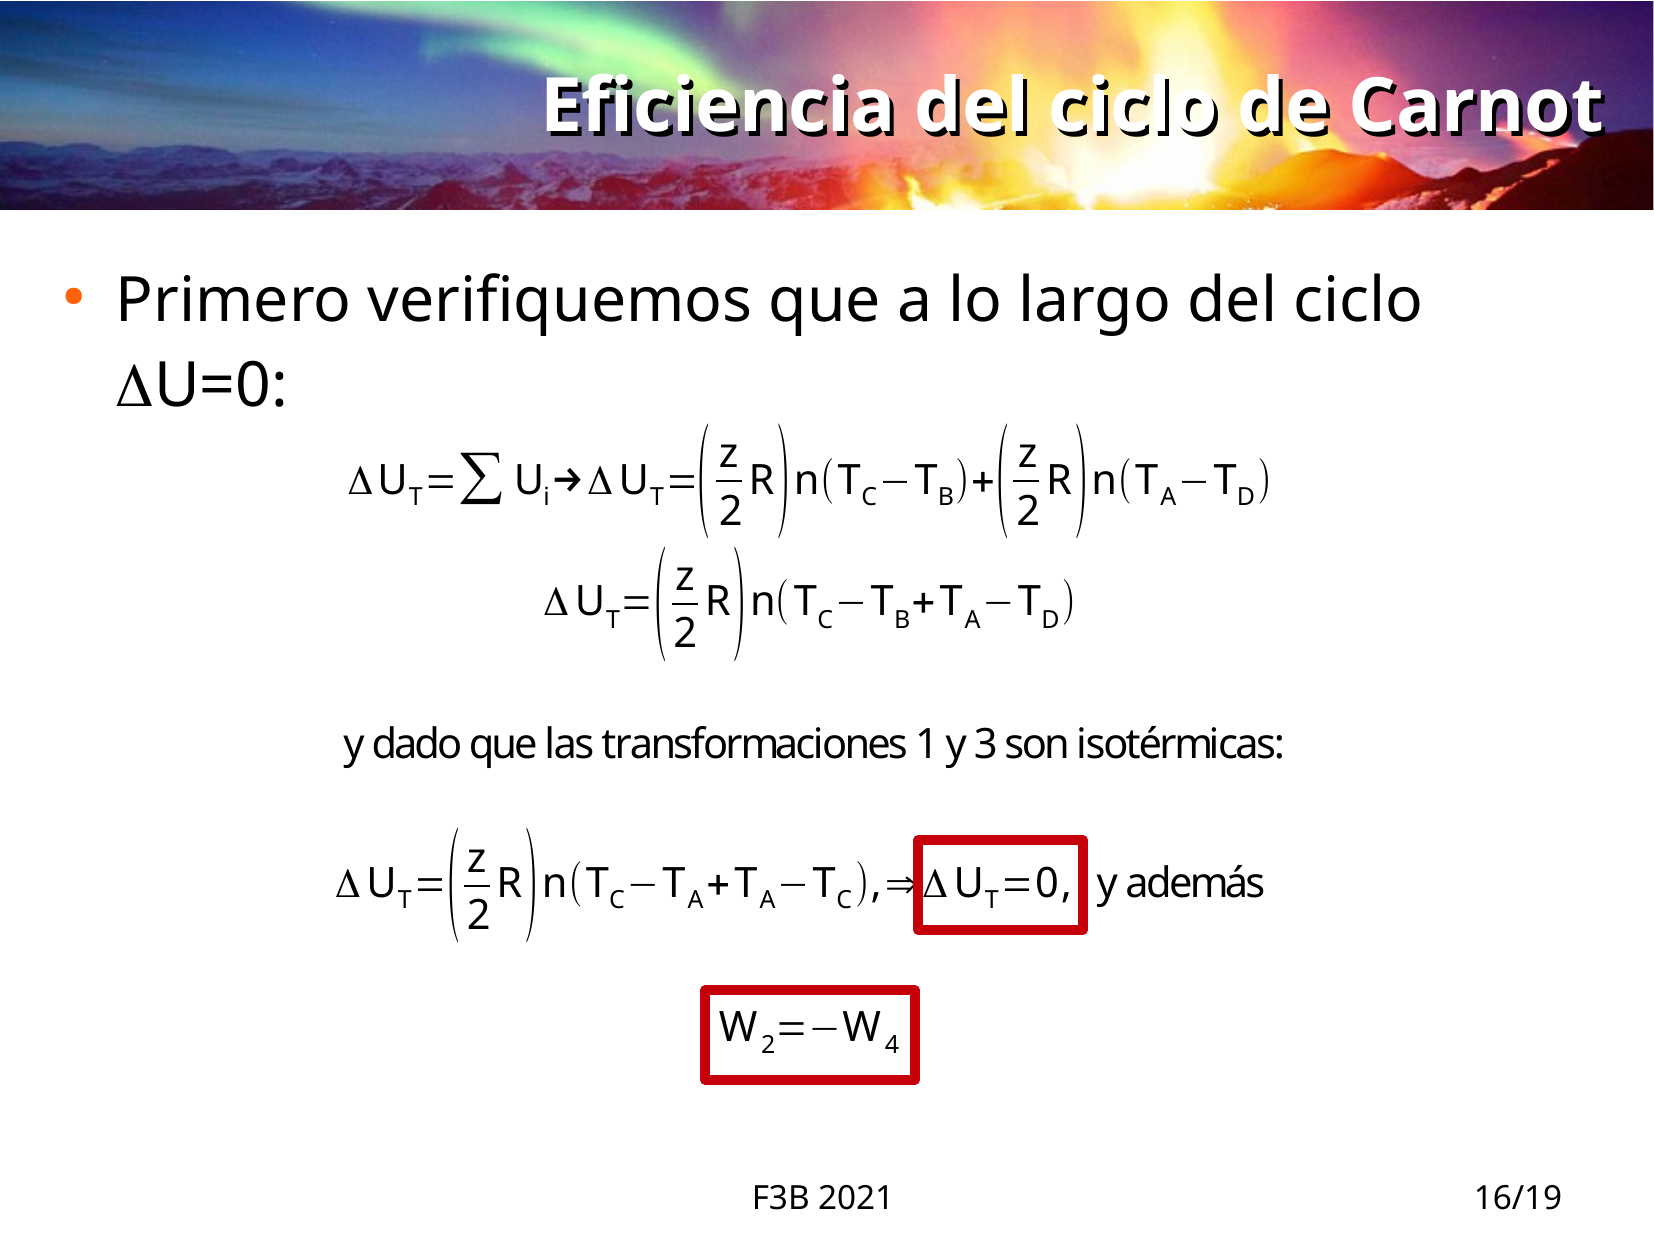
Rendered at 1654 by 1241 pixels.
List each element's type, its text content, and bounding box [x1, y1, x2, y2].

title Eficiencia del ciclo de Carnot [45, 15, 1606, 191]
chart [327, 421, 1290, 1060]
chart [710, 995, 910, 1060]
picture [0, 1, 1654, 210]
list Primero verifiquemos que a lo largo del ciclo DU=0: [45, 255, 1606, 1156]
